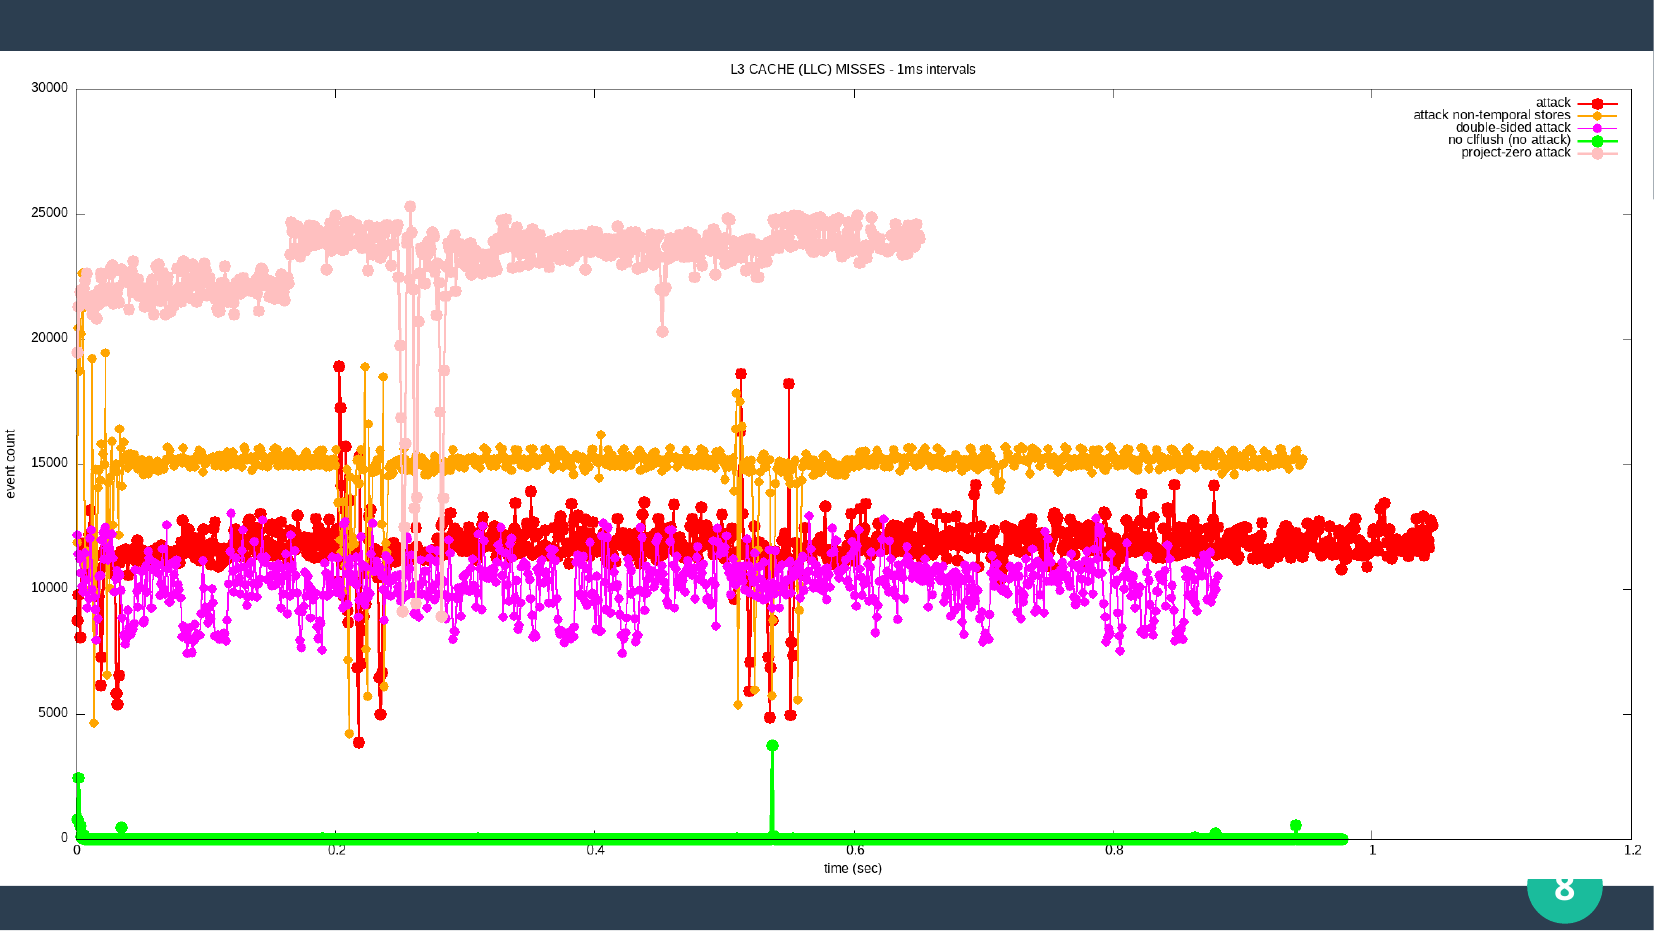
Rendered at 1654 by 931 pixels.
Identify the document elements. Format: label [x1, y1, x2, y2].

picture [0, 51, 1654, 879]
